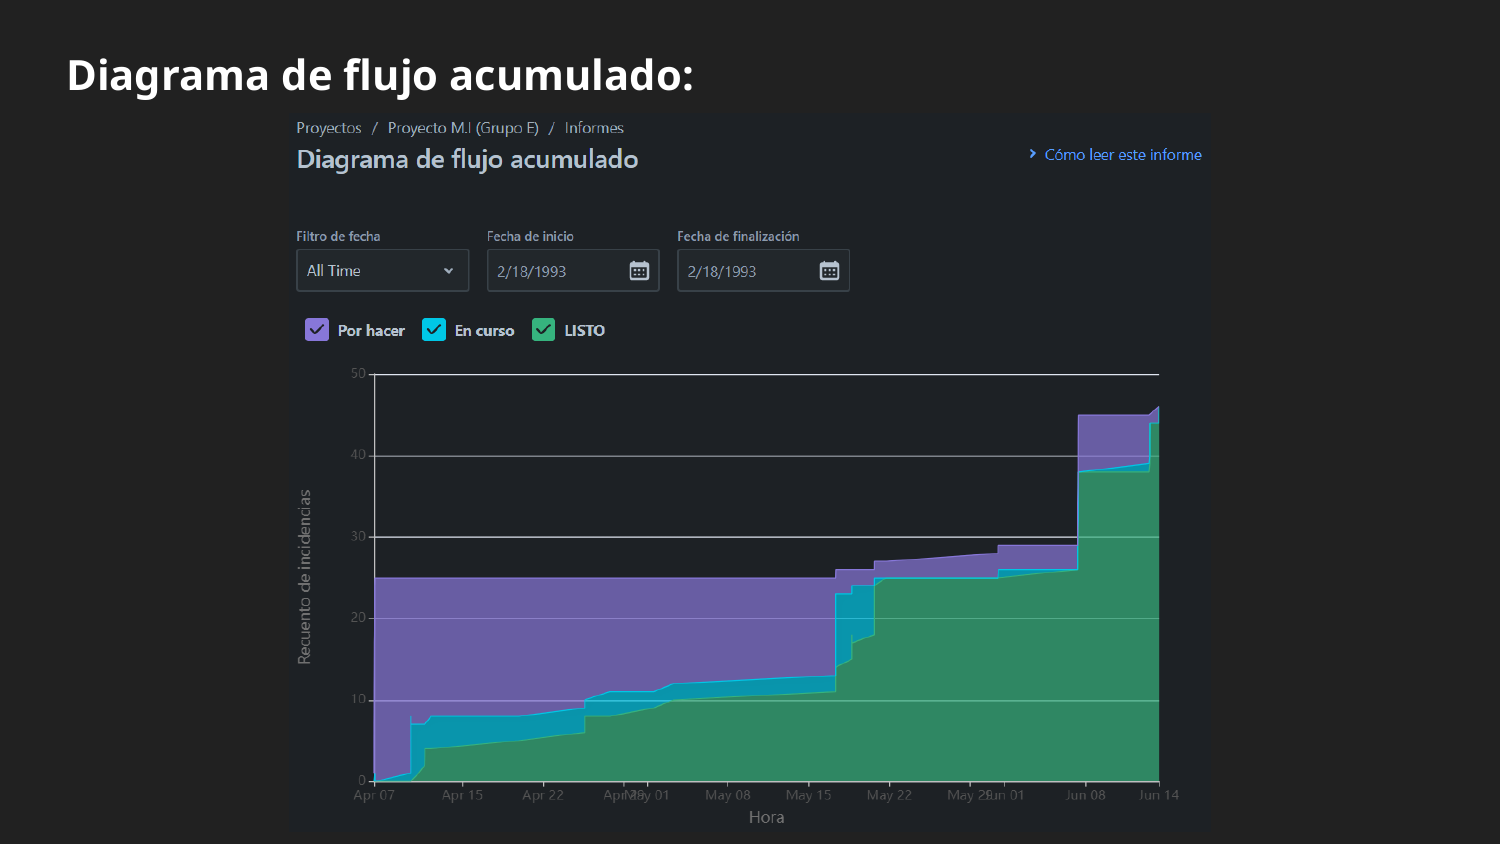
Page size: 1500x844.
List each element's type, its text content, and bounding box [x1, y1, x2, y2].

picture [289, 113, 1211, 832]
text_box Diagrama de flujo acumulado: [51, 0, 1449, 114]
